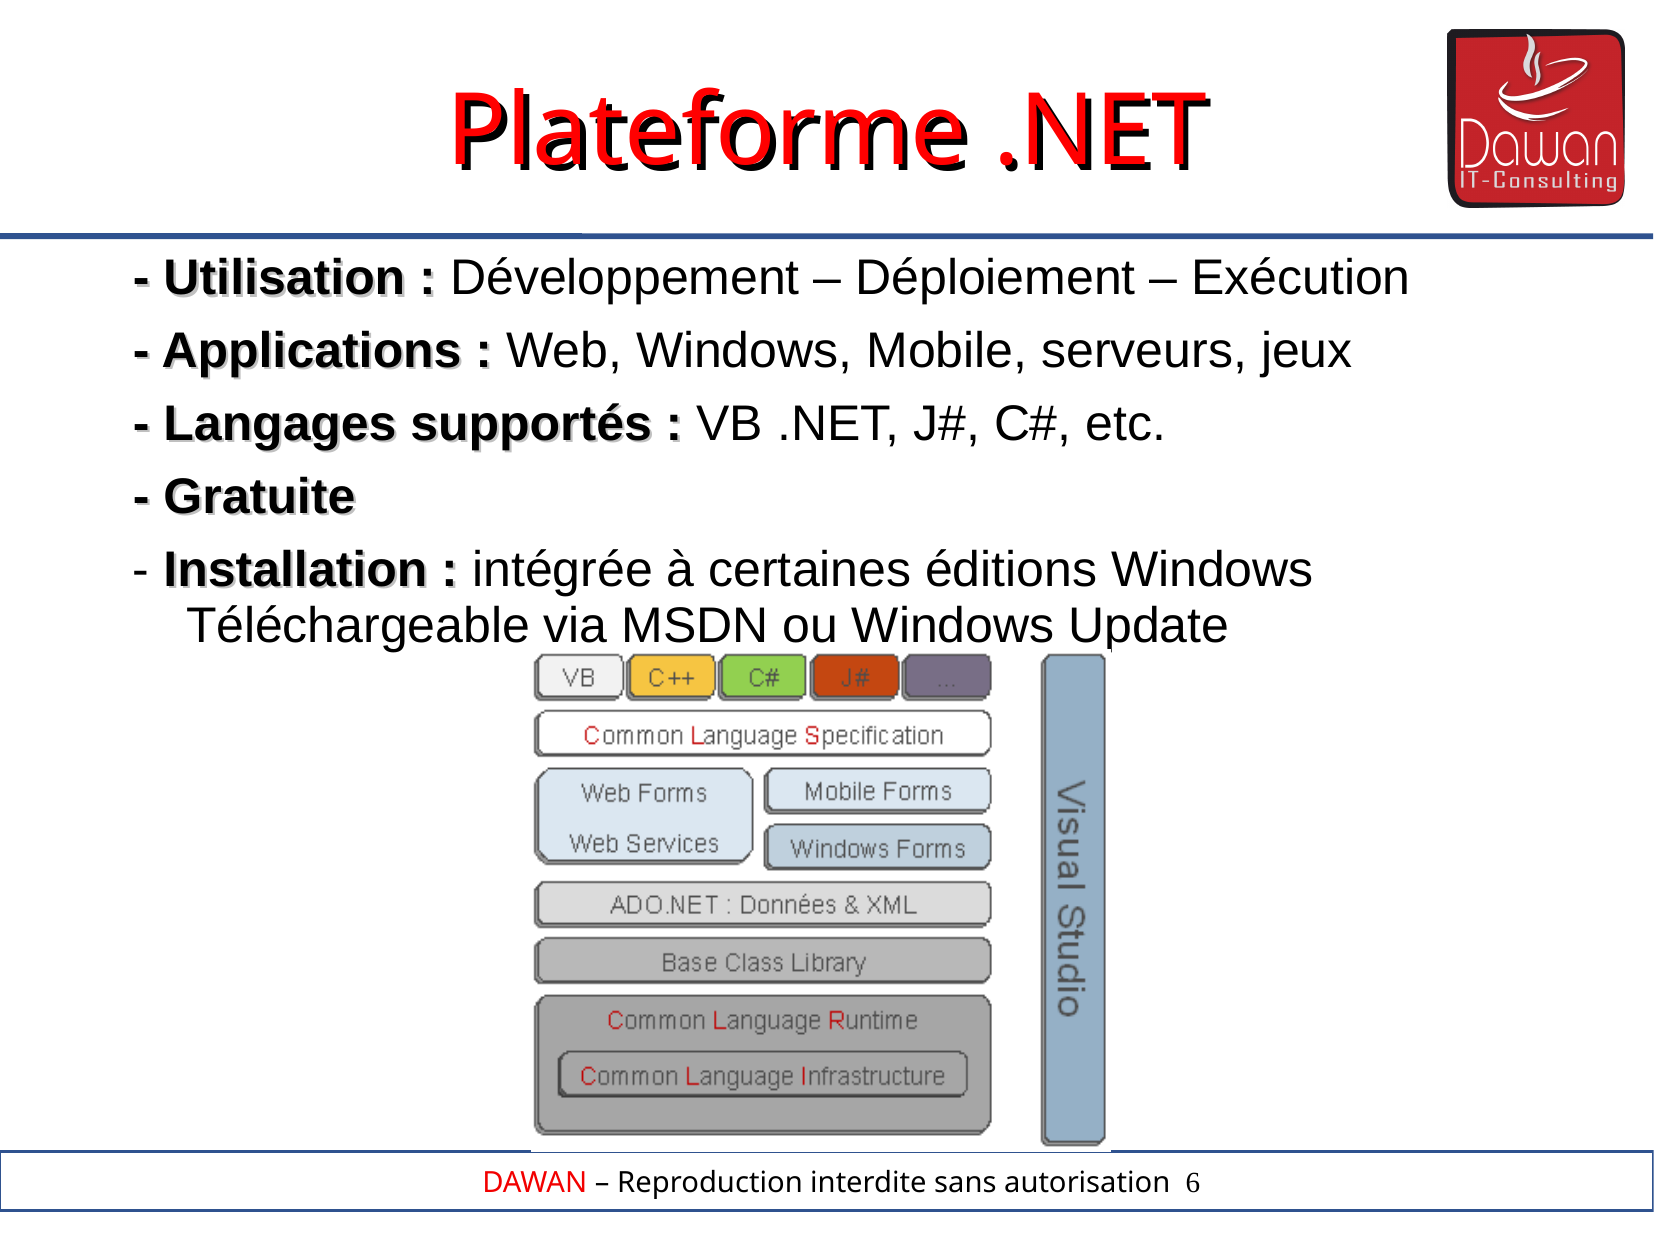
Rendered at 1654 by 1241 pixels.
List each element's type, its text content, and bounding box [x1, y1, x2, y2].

text_box - Utilisation : Développement – Déploiement – Exécution - Applications : Web, Windows, Mobile, serveurs, jeux - Langages supportés : VB .NET, J#, C#, etc. - Gratuite - Installation : intégrée à certaines éditions Windows Téléchargeable via MSDN ou Windows Update [100, 242, 1548, 686]
picture [531, 649, 1111, 1152]
text_box [1185, 1163, 1565, 1228]
text_box Plateforme .NET [88, 50, 1565, 182]
